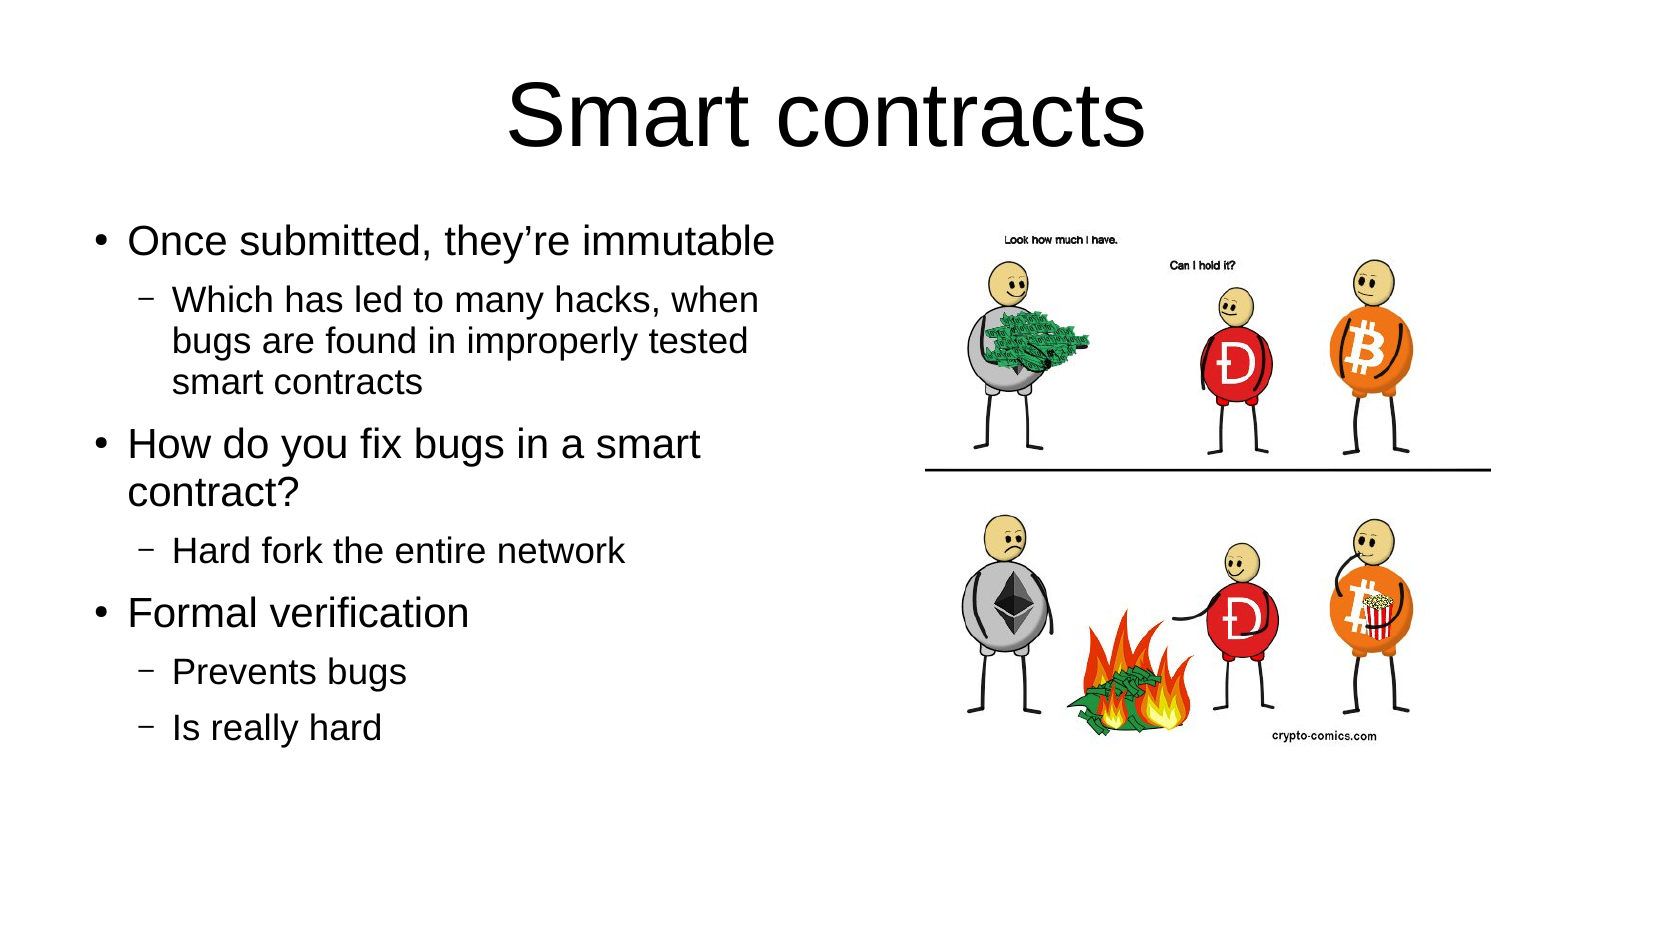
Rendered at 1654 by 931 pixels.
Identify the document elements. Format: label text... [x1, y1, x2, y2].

picture [925, 217, 1491, 758]
list Once submitted, they’re immutable Which has led to many hacks, when bugs are found in improperly tested smart contracts How do you fix bugs in a smart contract? Hard fork the entire network Formal verification Prevents bugs Is really hard [82, 217, 809, 758]
title Smart contracts [82, 37, 1571, 193]
